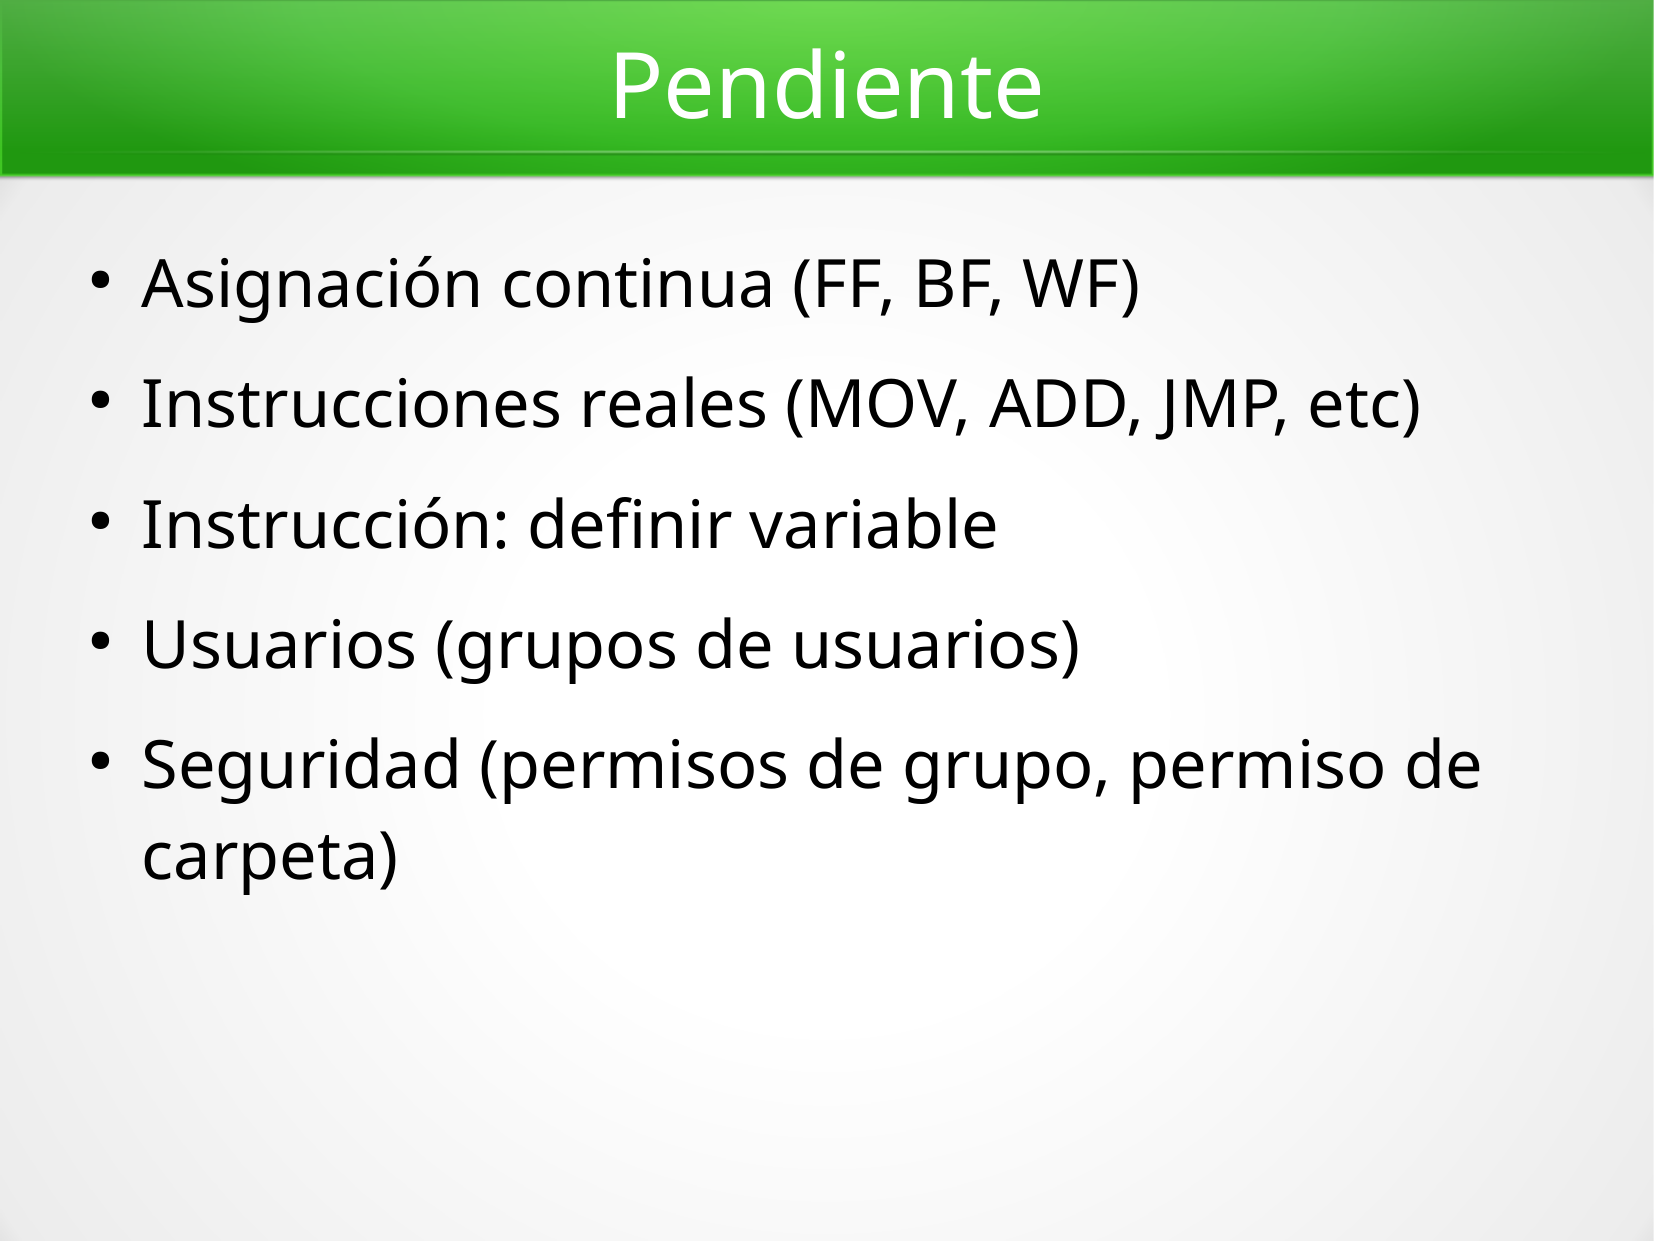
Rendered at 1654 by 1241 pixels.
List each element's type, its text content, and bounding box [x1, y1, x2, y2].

title Pendiente [82, 11, 1571, 154]
picture [0, 0, 1654, 1241]
list Asignación continua (FF, BF, WF) Instrucciones reales (MOV, ADD, JMP, etc) Instrucción: definir variable Usuarios (grupos de usuarios) Seguridad (permisos de grupo, permiso de carpeta) [70, 236, 1571, 1182]
